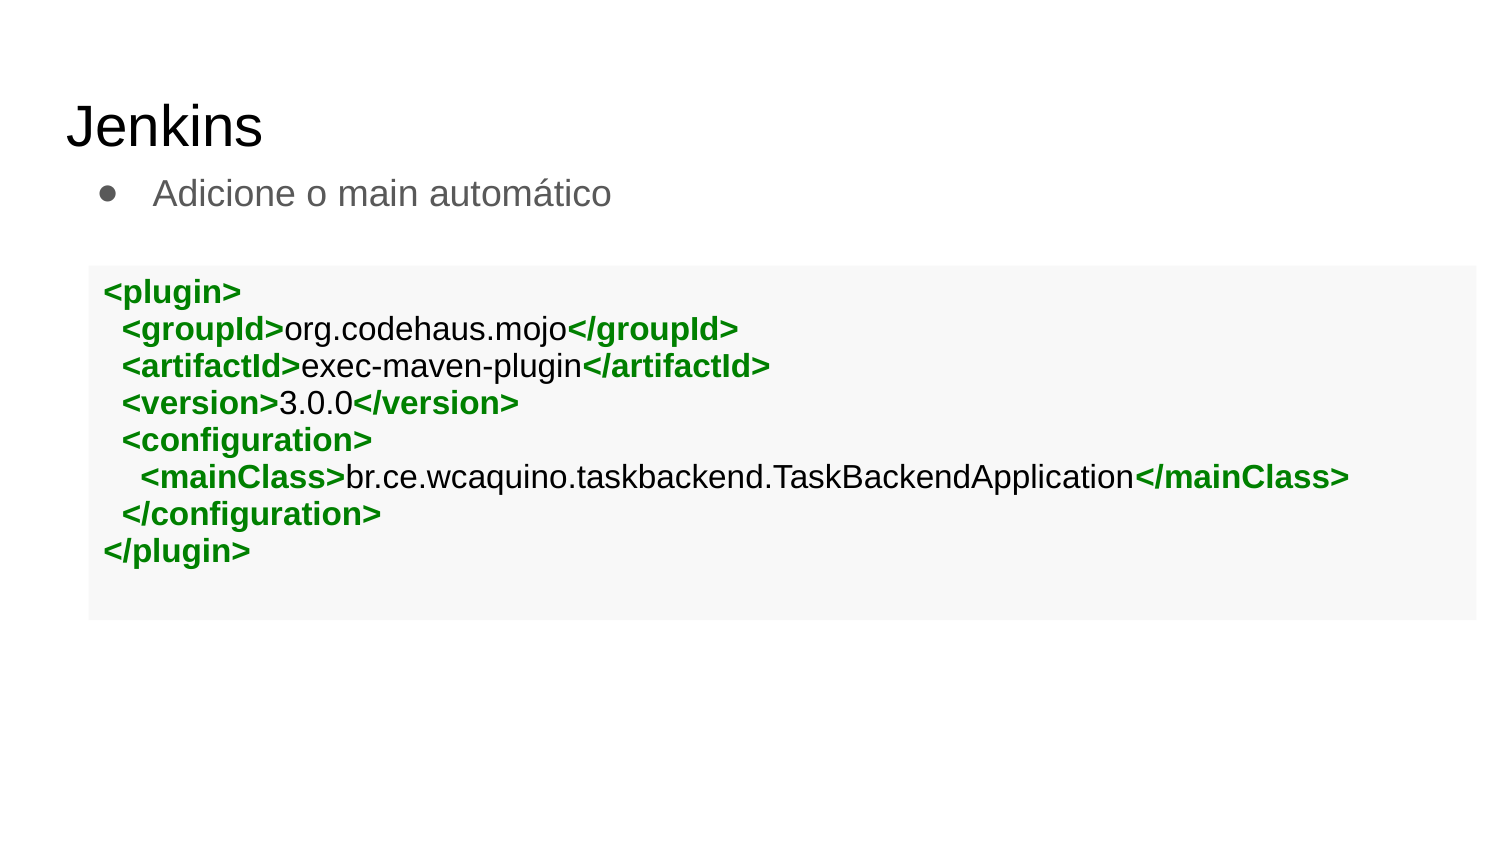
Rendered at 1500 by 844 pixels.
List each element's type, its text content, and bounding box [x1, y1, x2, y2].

text_box <plugin> <groupId>org.codehaus.mojo</groupId> <artifactId>exec-maven-plugin</artifactId> <version>3.0.0</version> <configuration> <mainClass>br.ce.wcaquino.taskbackend.TaskBackendApplication</mainClass> </configuration> </plugin> [88, 265, 1477, 621]
title Jenkins [51, 72, 1449, 167]
list Adicione o main automático [62, 147, 1500, 709]
